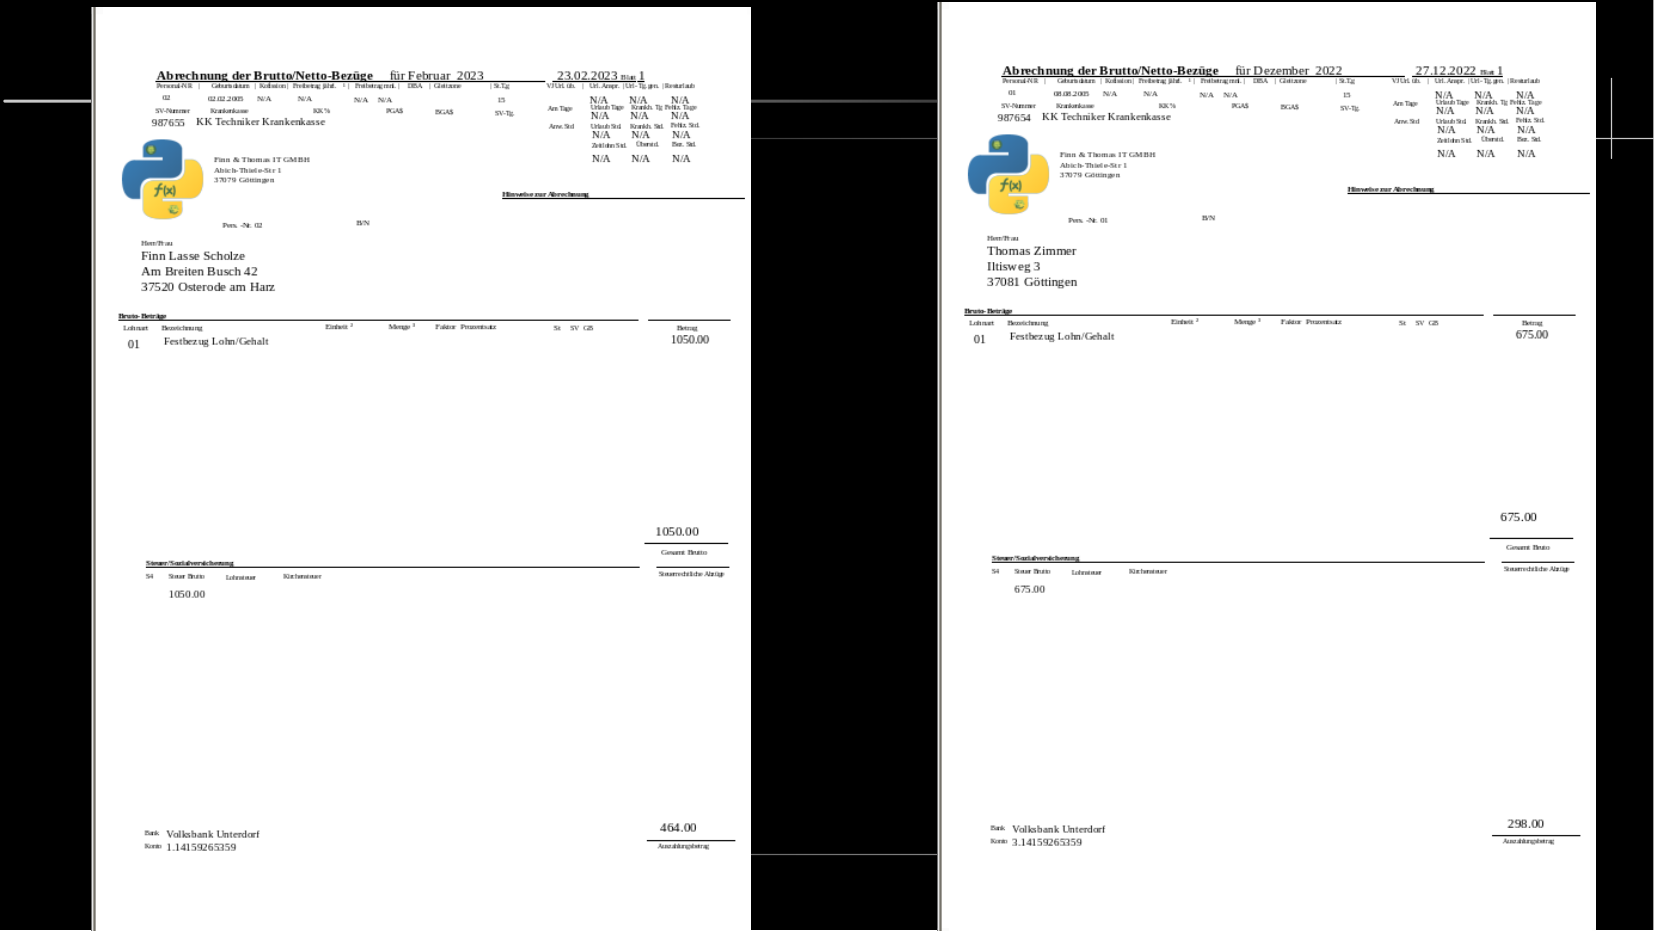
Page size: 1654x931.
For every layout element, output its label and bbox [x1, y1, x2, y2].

picture [937, 2, 1596, 931]
picture [91, 7, 751, 931]
